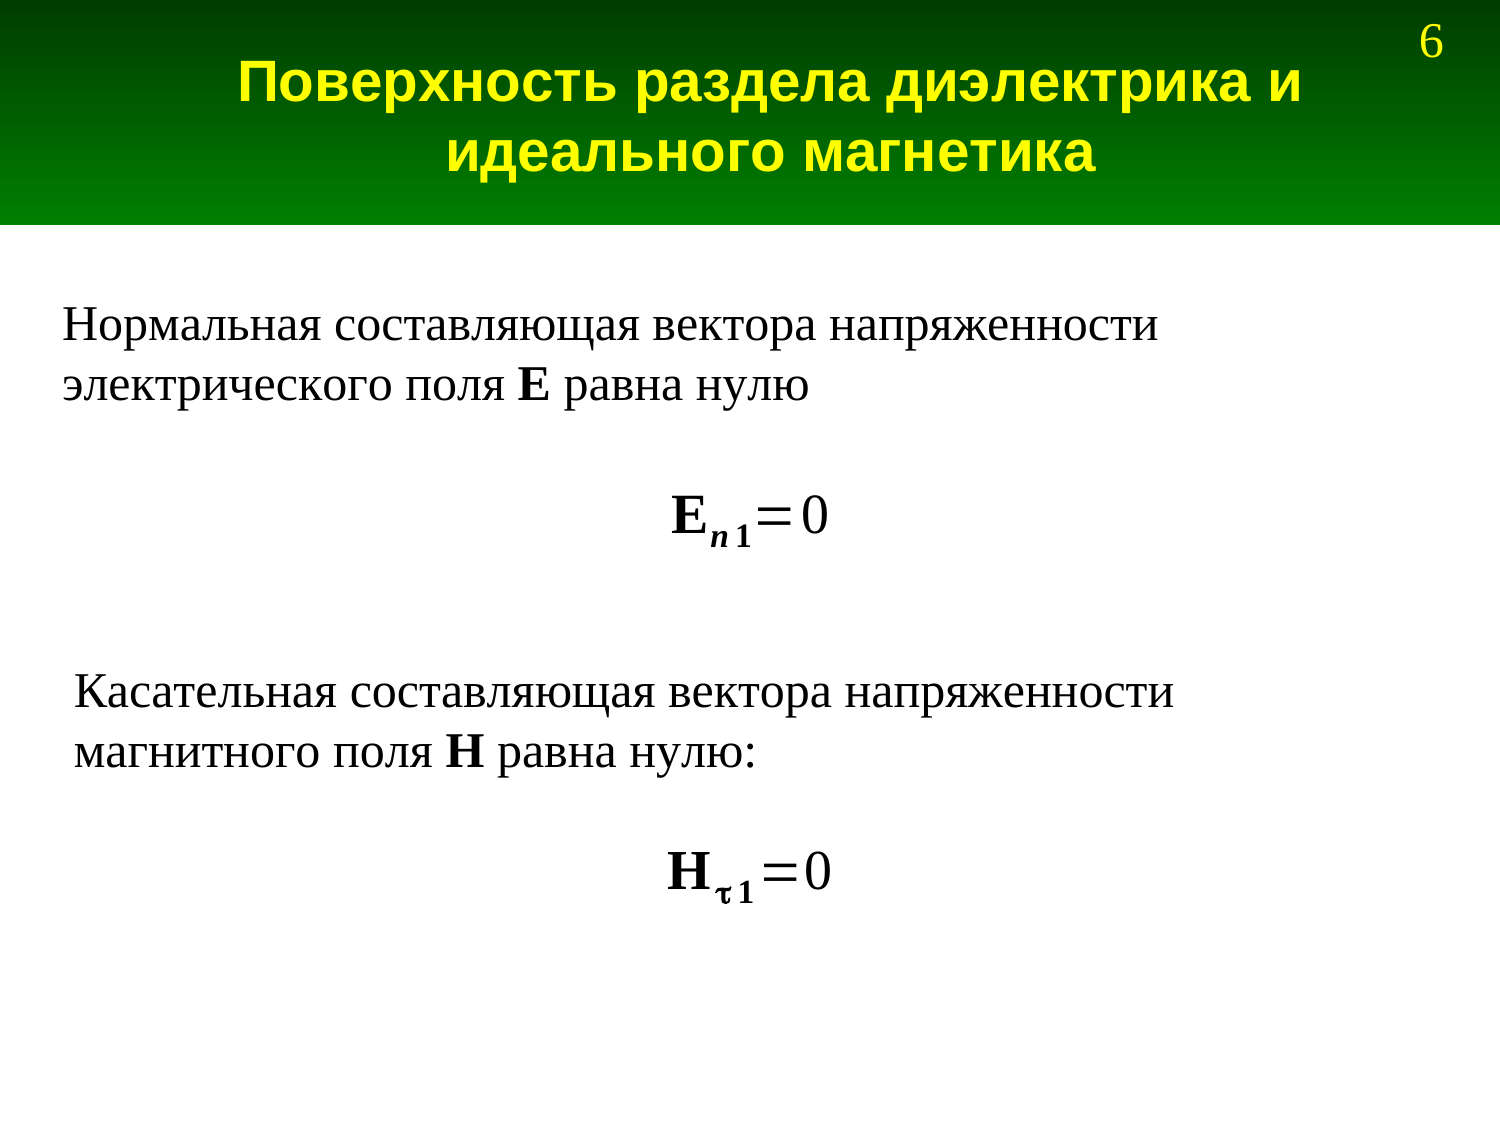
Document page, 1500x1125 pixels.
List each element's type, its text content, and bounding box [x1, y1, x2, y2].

title Поверхность раздела диэлектрика и идеального магнетика [88, 18, 1453, 207]
chart [653, 839, 847, 911]
text_box Касательная составляющая вектора напряженности магнитного поля H равна нулю: [59, 649, 1441, 785]
text_box Нормальная составляющая вектора напряженности электрического поля E равна нулю [47, 282, 1430, 418]
chart [657, 483, 843, 556]
